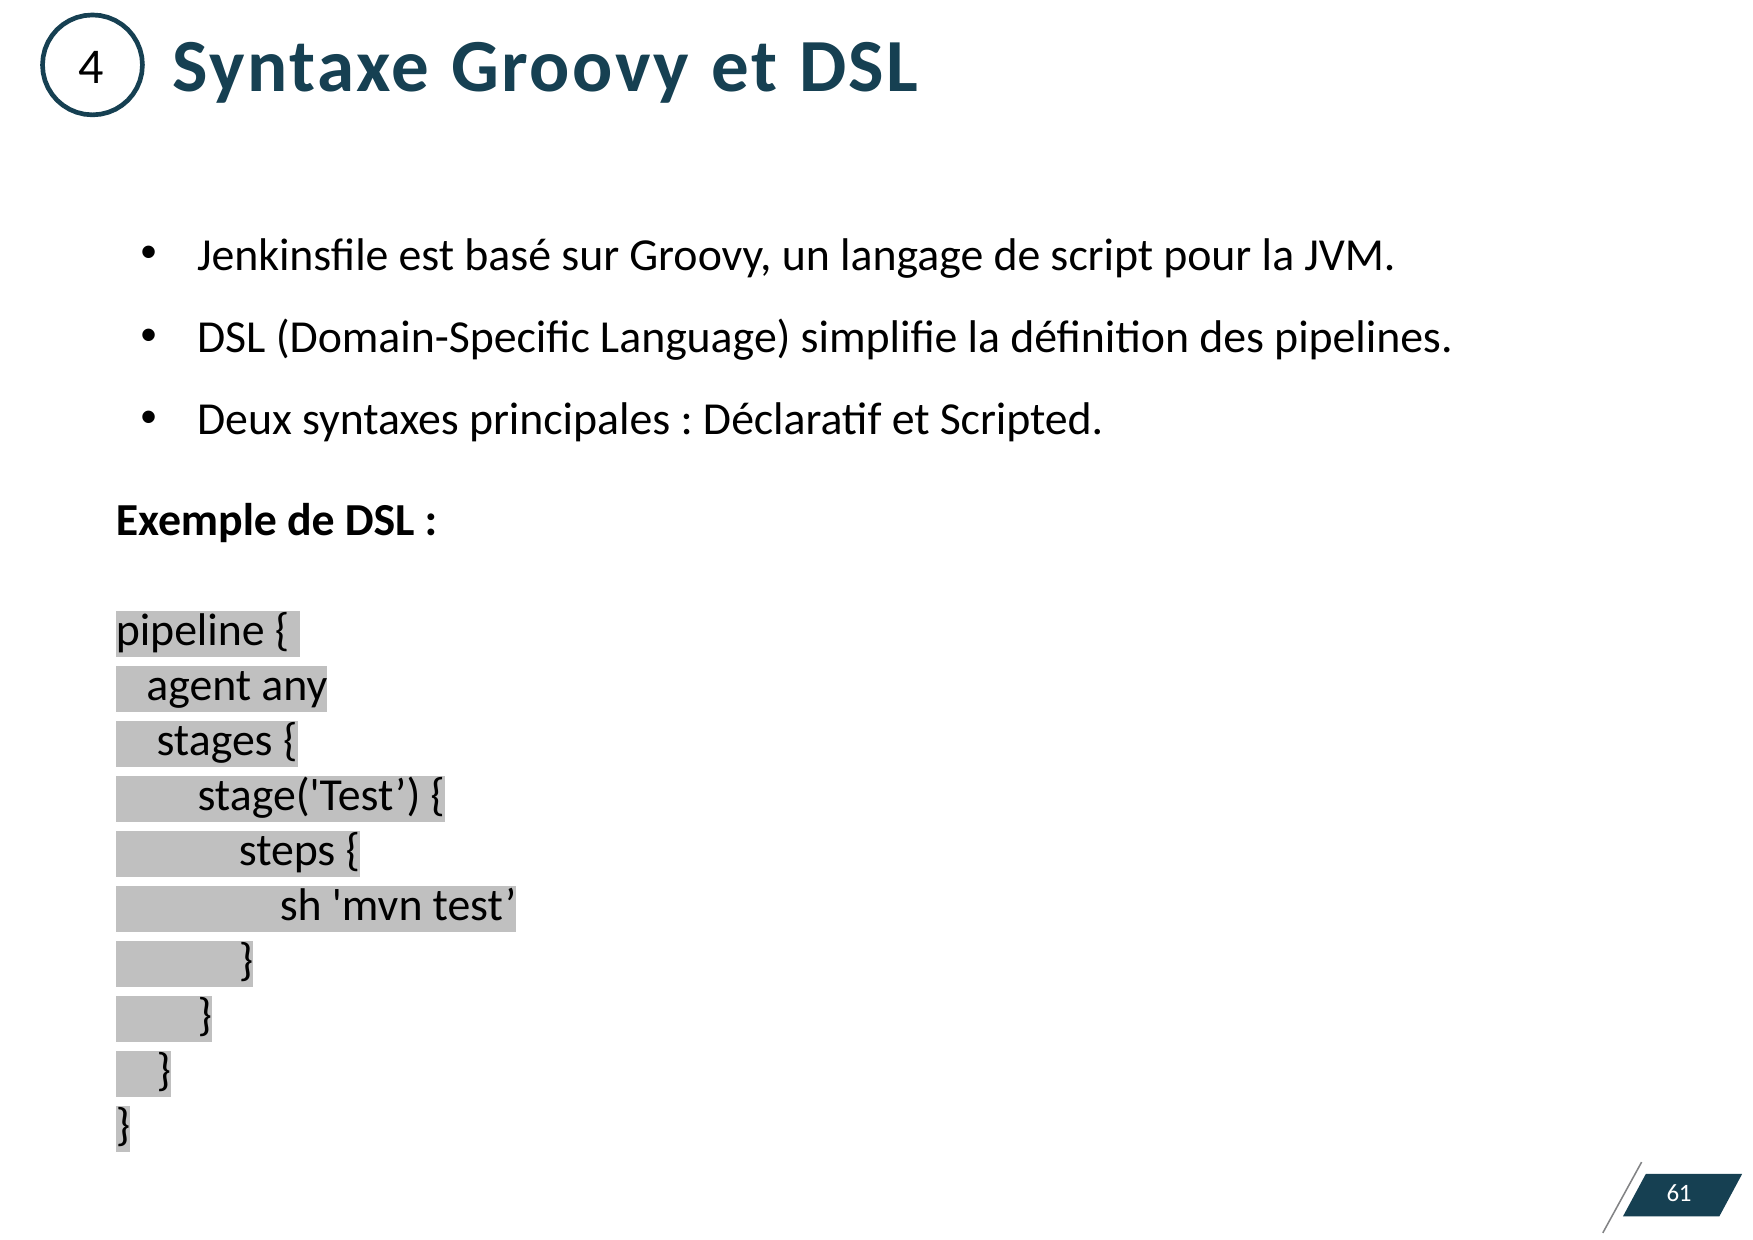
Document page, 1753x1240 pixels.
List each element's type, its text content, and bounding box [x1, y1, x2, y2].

title Syntaxe Groovy et DSL [172, 16, 1580, 107]
text_box 4 [76, 31, 108, 94]
text_box Jenkinsfile est basé sur Groovy, un langage de script pour la JVM. DSL (Domain-Specific Language) simplifie la définition des pipelines. Deux syntaxes principales : Déclaratif et Scripted. [125, 189, 1707, 452]
text_box Exemple de DSL : pipeline { agent any stages { stage('Test’) { steps { sh 'mvn test’ } } } } [100, 482, 1682, 1157]
text_box 61 [1638, 1169, 1707, 1215]
